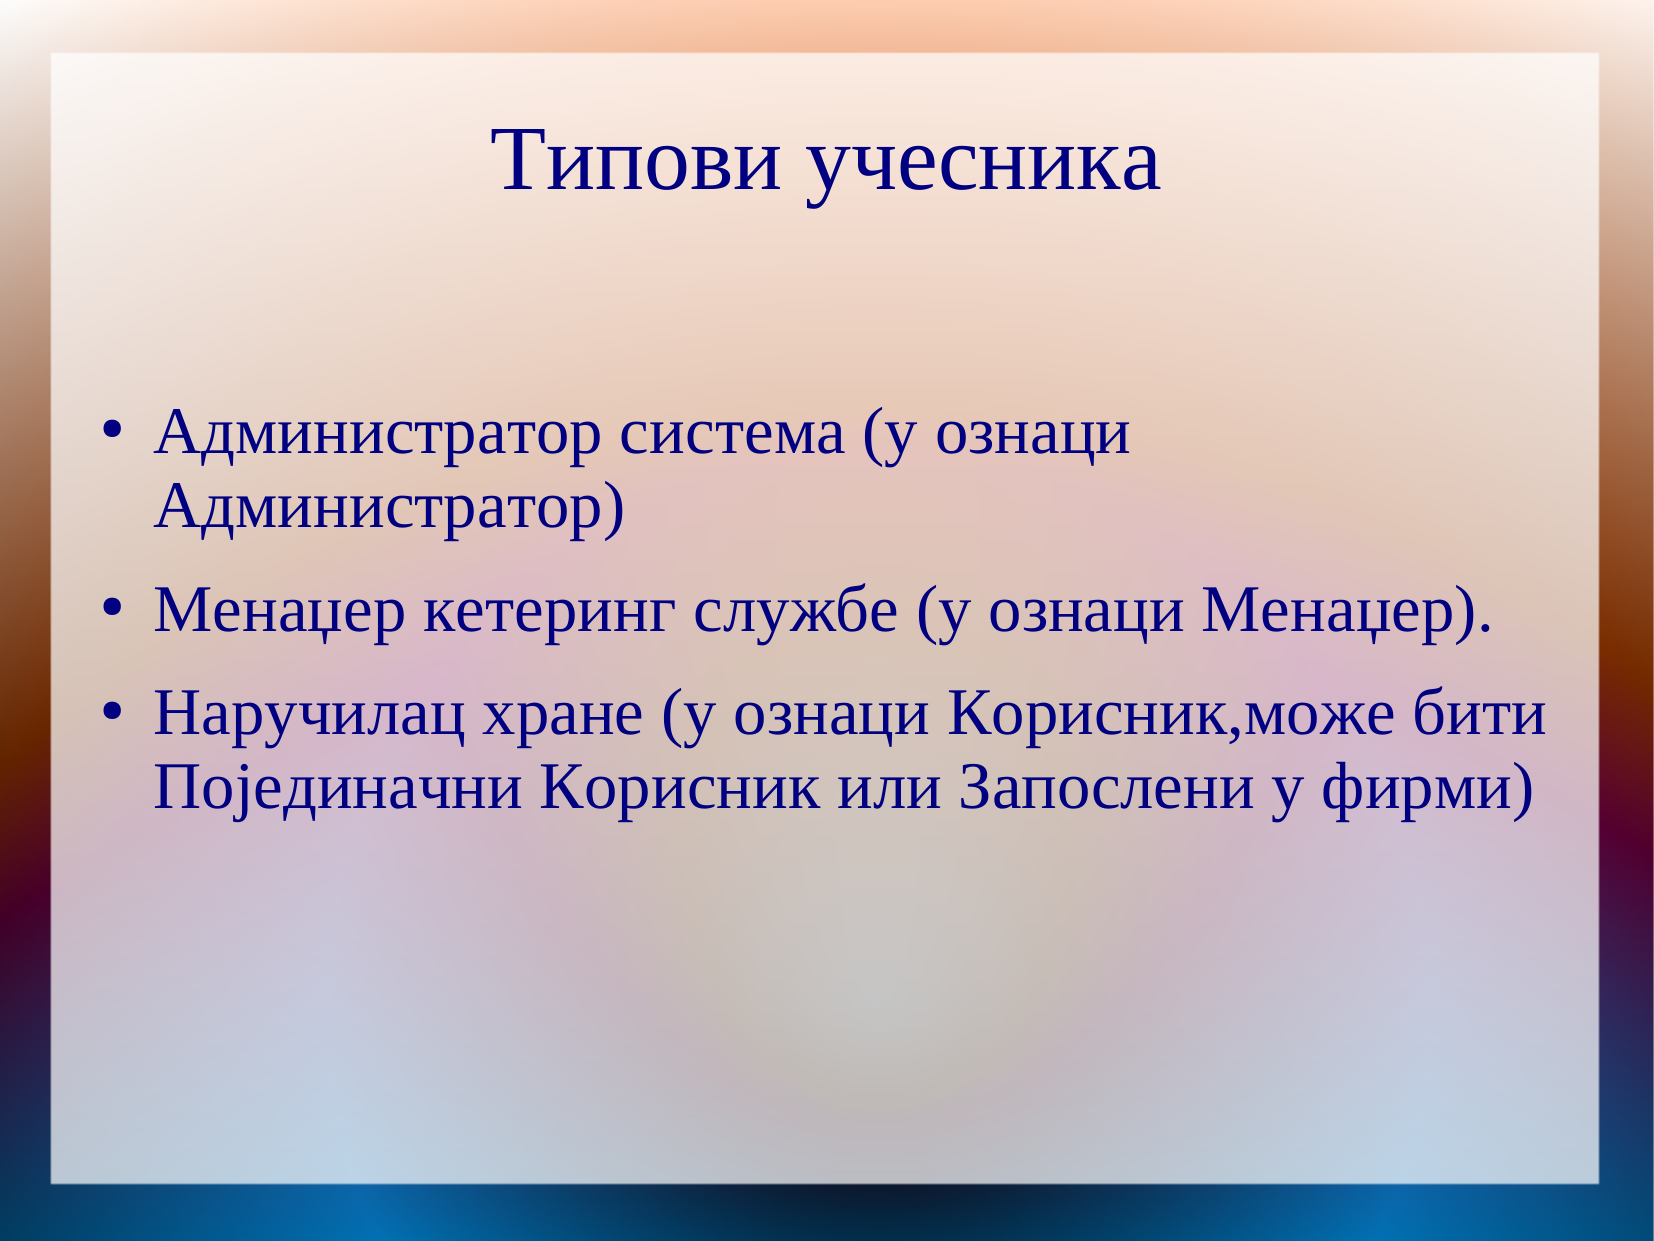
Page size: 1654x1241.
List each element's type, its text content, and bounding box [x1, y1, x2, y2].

picture [0, 0, 1654, 1241]
list Администратор система (у ознаци Администратор) Менаџер кетеринг службе (у ознаци Менаџер). Наручилац хране (у ознаци Корисник,може бити Појединачни Корисник или Запослени у фирми) [82, 290, 1571, 1034]
title Типови учесника [82, 55, 1571, 263]
